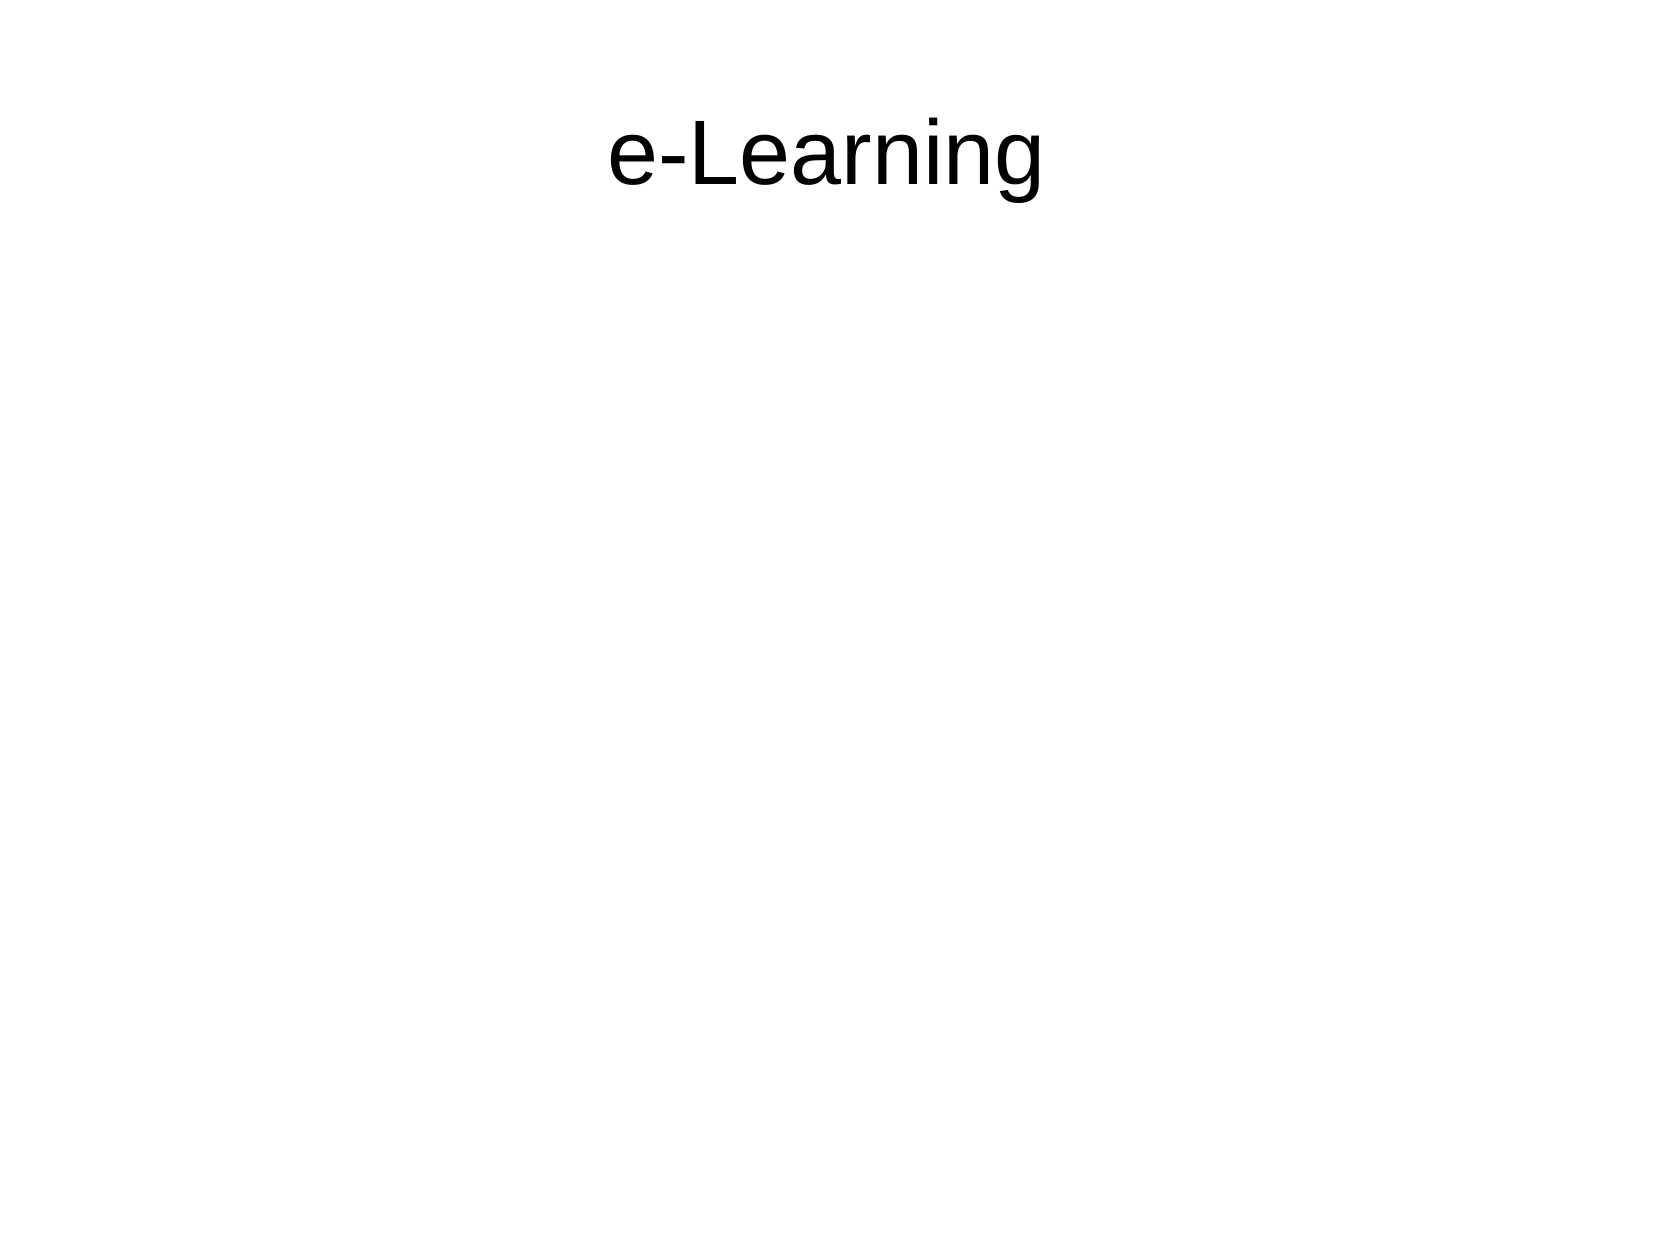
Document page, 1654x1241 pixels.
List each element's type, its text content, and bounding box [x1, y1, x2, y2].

title e-Learning [82, 49, 1571, 257]
